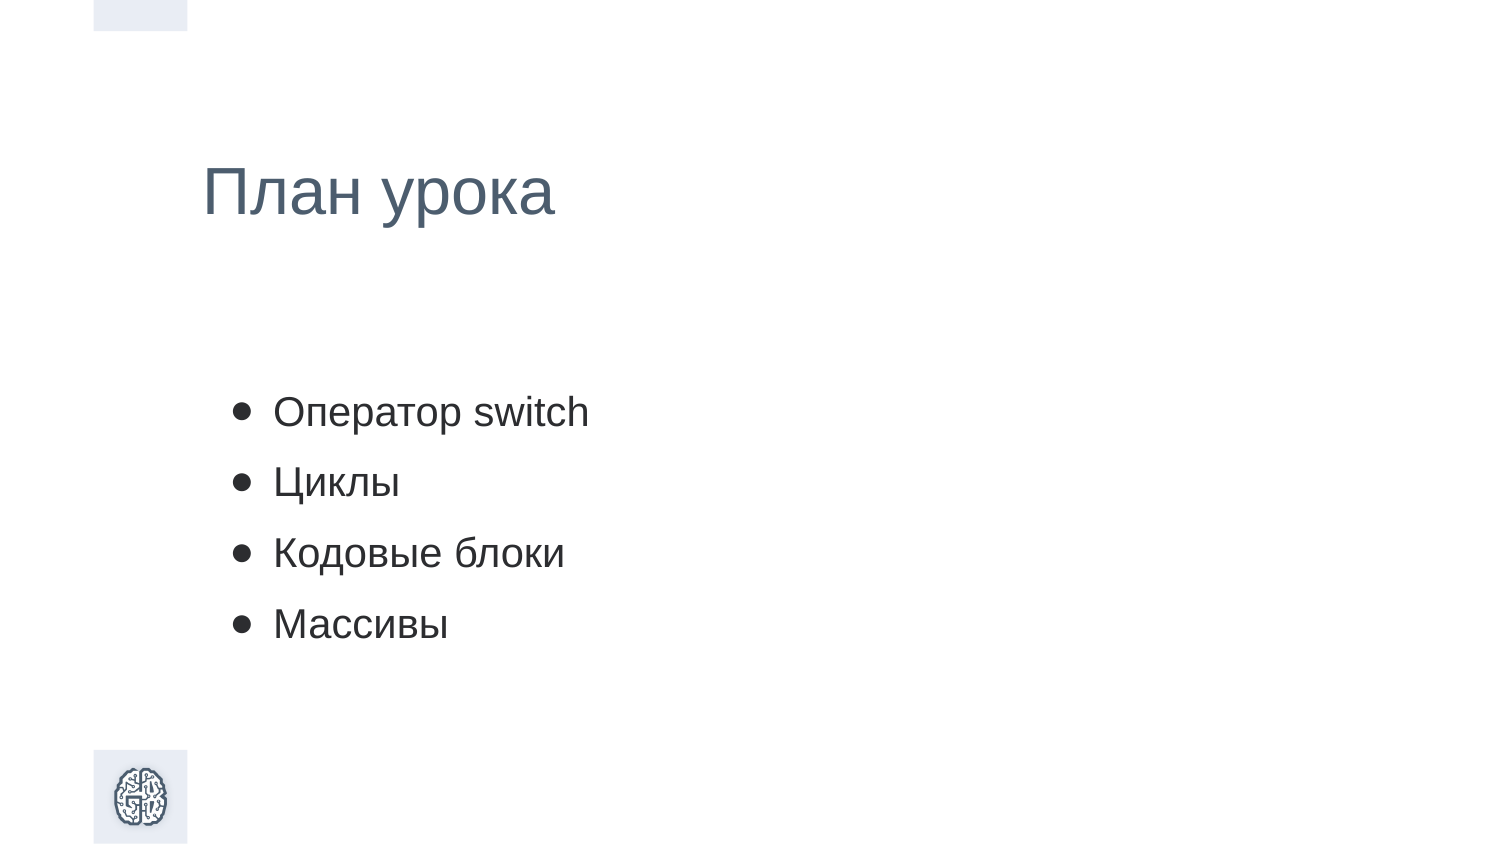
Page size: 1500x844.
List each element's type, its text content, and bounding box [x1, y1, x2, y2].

text_box План урока [187, 93, 1312, 282]
picture [106, 760, 175, 834]
text_box Оператор switch Циклы Кодовые блоки Массивы [187, 370, 1312, 661]
